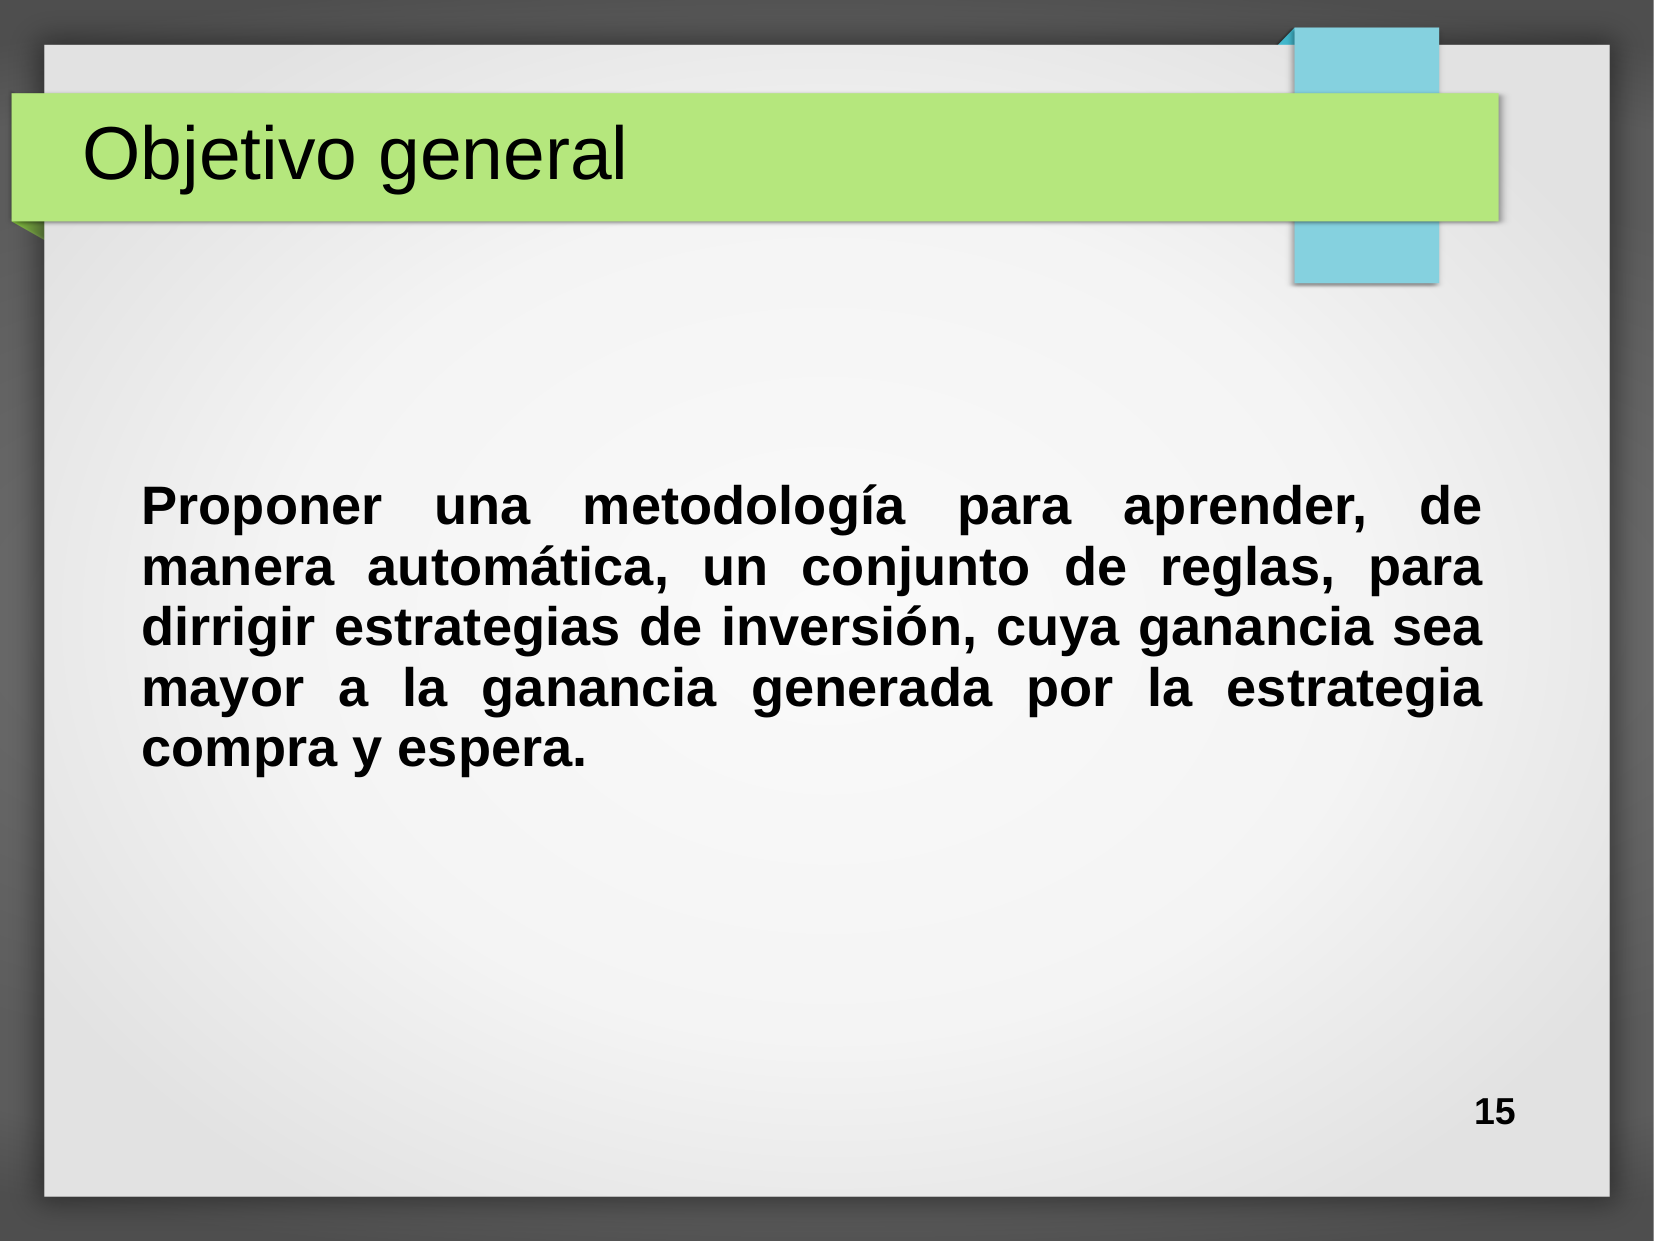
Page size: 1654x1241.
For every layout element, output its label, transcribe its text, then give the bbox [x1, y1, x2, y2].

picture [0, 0, 1654, 1241]
list Proponer una metodología para aprender, de manera automática, un conjunto de reglas, para dirrigir estrategias de inversión, cuya ganancia sea mayor a la ganancia generada por la estrategia compra y espera. [70, 295, 1486, 1015]
title Objetivo general [82, 94, 1264, 213]
text_box <number> [1459, 1083, 1654, 1154]
